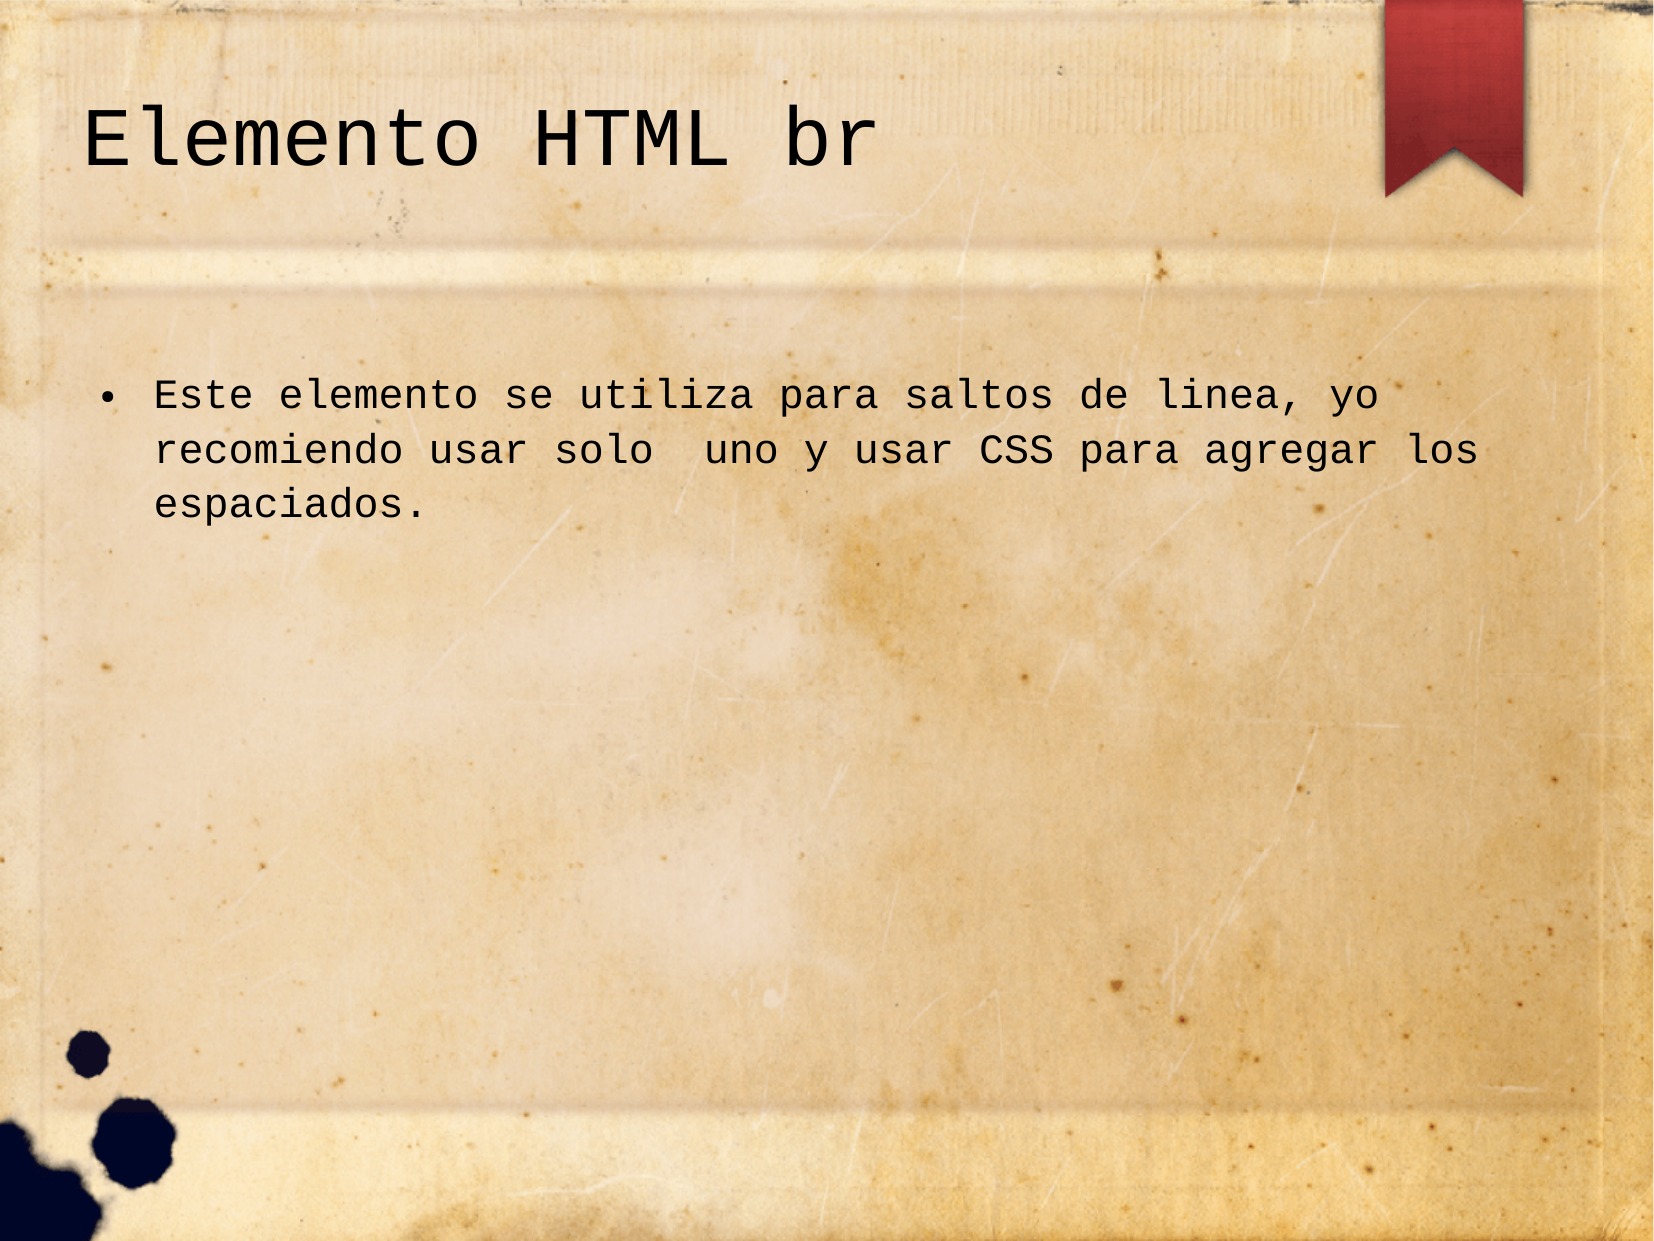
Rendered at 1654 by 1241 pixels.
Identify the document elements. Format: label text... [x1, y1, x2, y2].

list Este elemento se utiliza para saltos de linea, yo recomiendo usar solo uno y usar CSS para agregar los espaciados. [82, 290, 1538, 1010]
picture [0, 0, 1654, 1241]
title Elemento HTML br [82, 49, 1347, 237]
